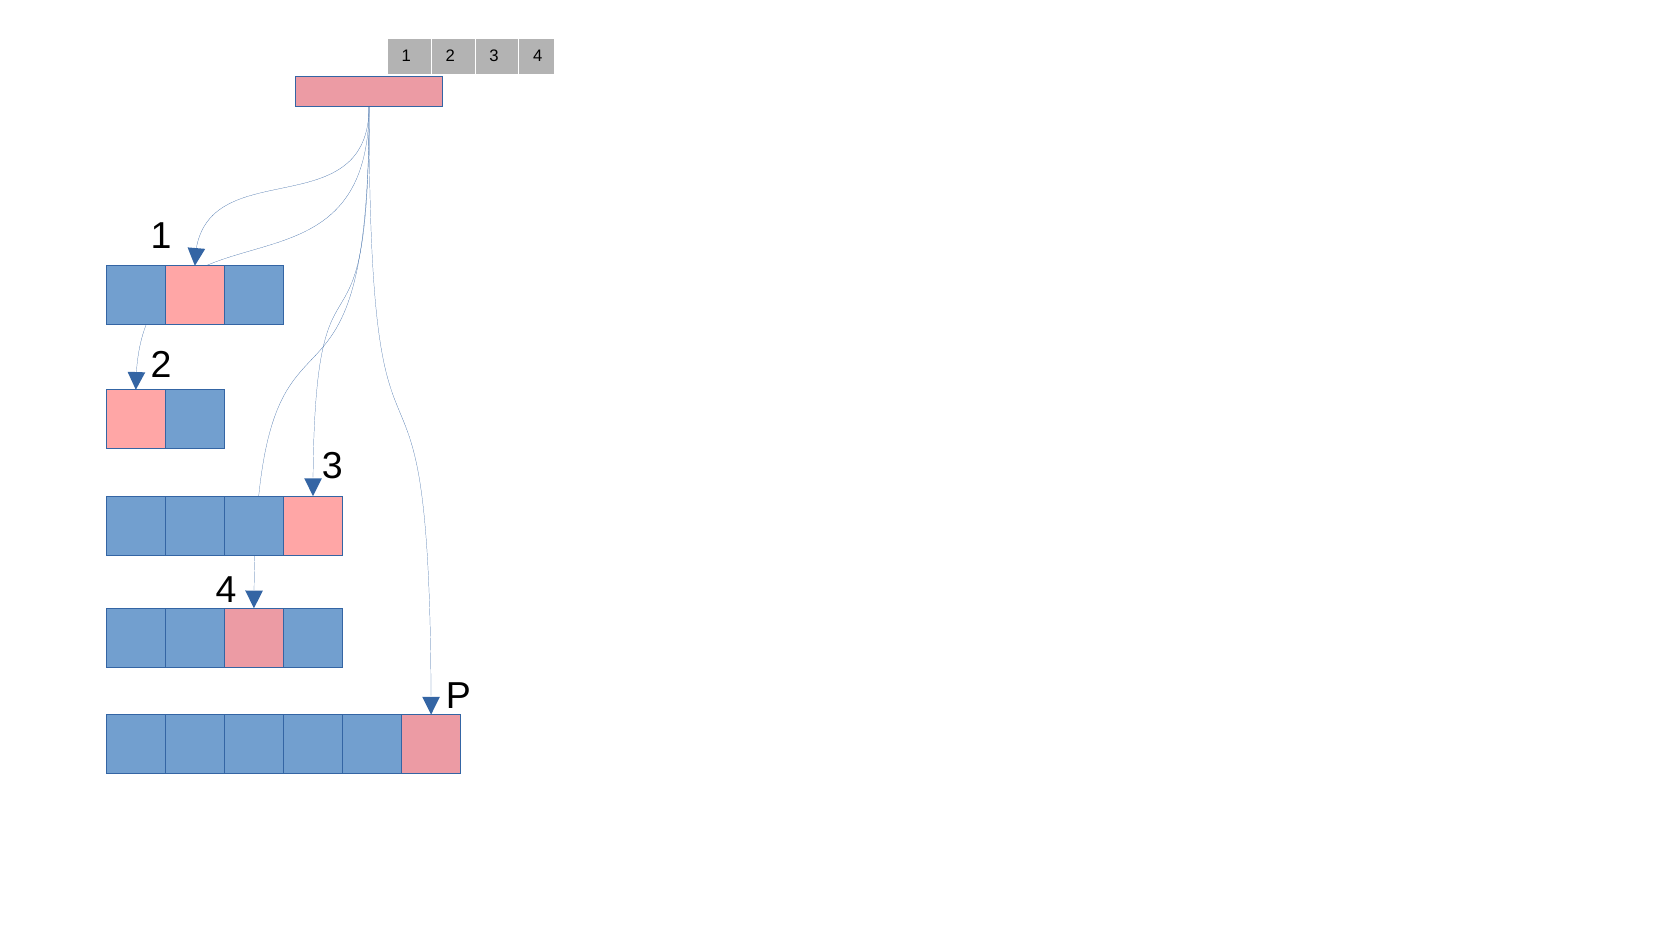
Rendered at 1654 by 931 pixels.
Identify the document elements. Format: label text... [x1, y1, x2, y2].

text_box [106, 389, 225, 449]
text_box [106, 608, 343, 668]
table_header 1 [388, 39, 431, 74]
text_box [106, 265, 284, 325]
table_header 2 [432, 39, 475, 74]
text_box [106, 496, 343, 556]
text_box [295, 76, 443, 107]
text_box 4 [200, 561, 260, 618]
text_box 2 [135, 336, 195, 394]
text_box 3 [307, 437, 367, 494]
text_box 1 [135, 206, 195, 264]
table_header 3 [476, 39, 518, 74]
table_header 4 [519, 39, 554, 74]
text_box P [431, 667, 491, 725]
text_box [106, 714, 461, 774]
